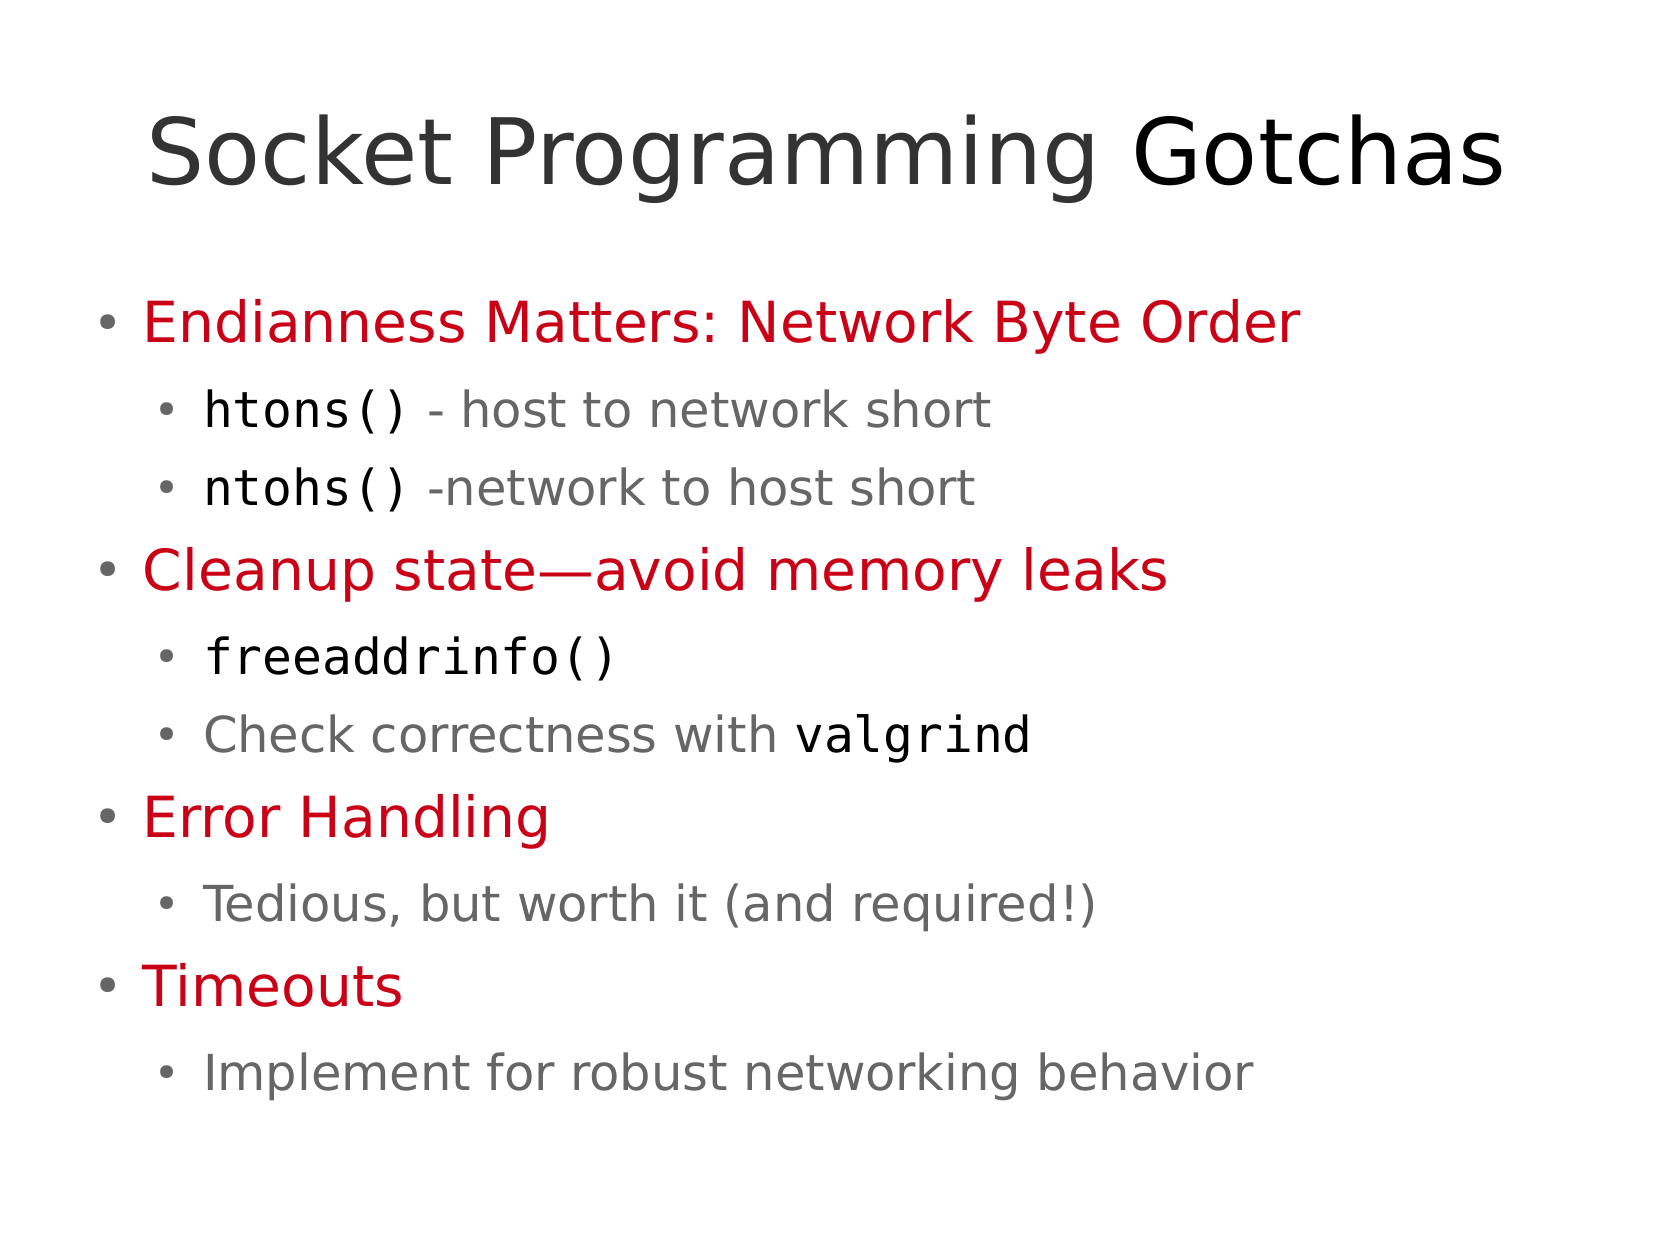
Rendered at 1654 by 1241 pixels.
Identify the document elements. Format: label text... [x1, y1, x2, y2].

list Endianness Matters: Network Byte Order htons() - host to network short ntohs() -network to host short Cleanup state—avoid memory leaks freeaddrinfo() Check correctness with valgrind Error Handling Tedious, but worth it (and required!) Timeouts Implement for robust networking behavior [82, 290, 1571, 1109]
title Socket Programming Gotchas [82, 56, 1571, 250]
